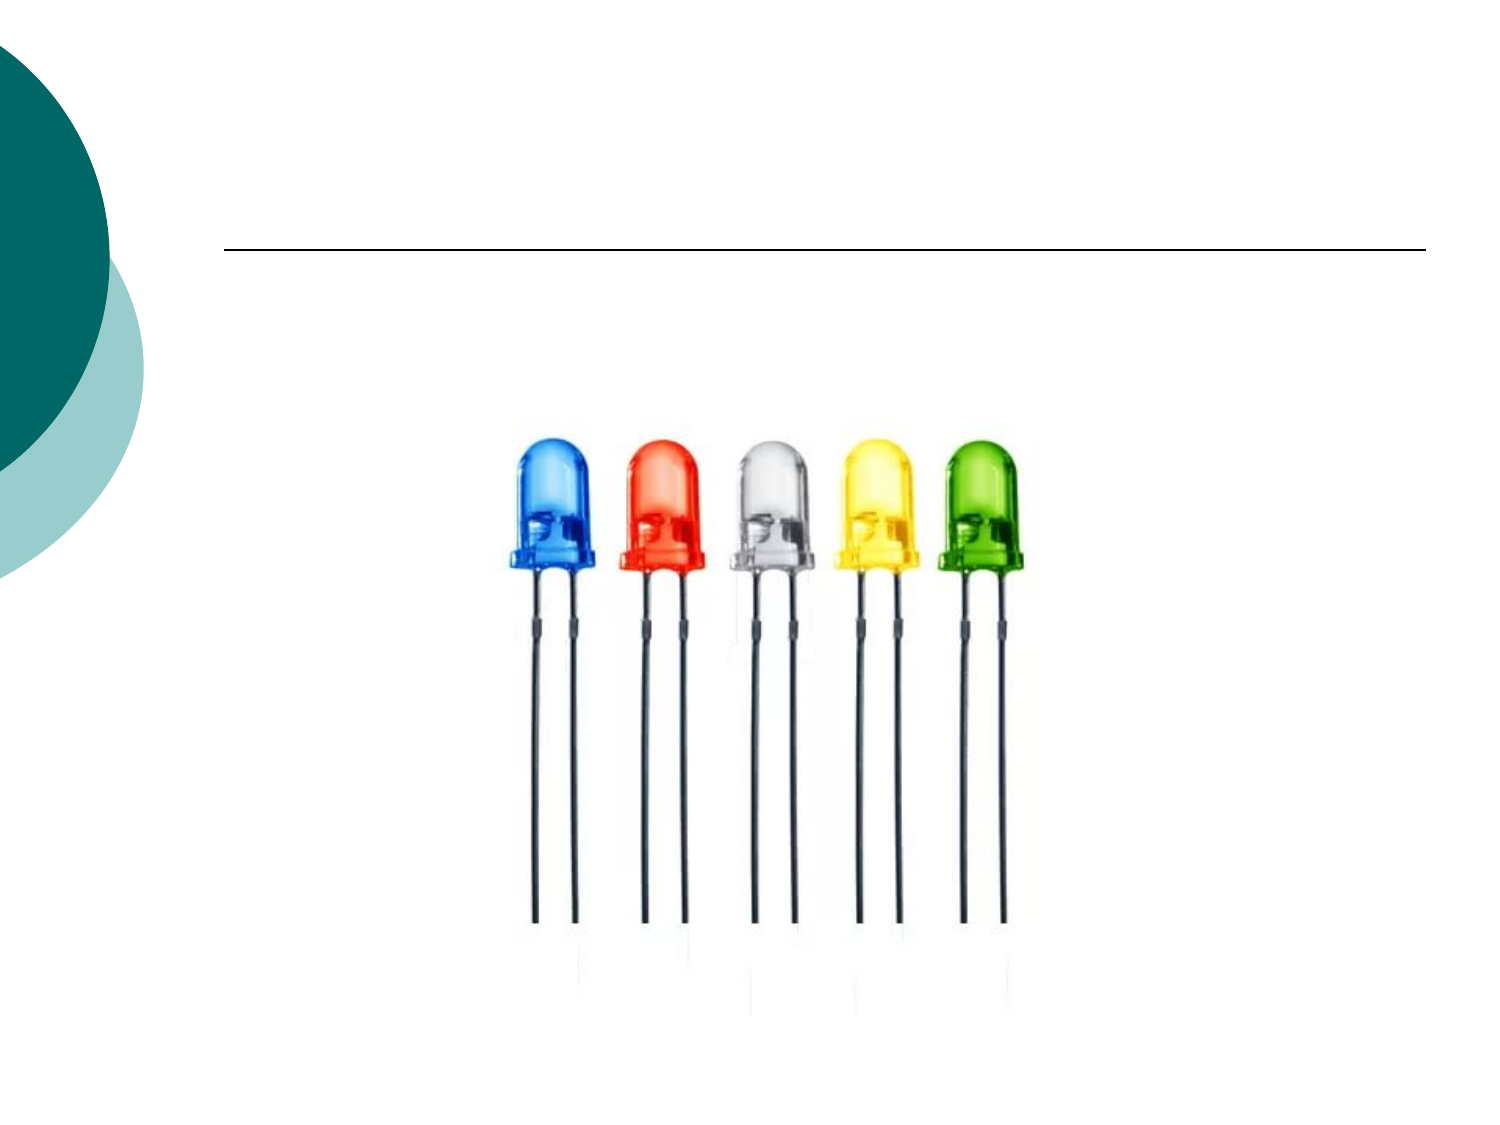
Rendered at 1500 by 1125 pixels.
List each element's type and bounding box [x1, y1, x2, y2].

picture [389, 321, 1171, 1016]
